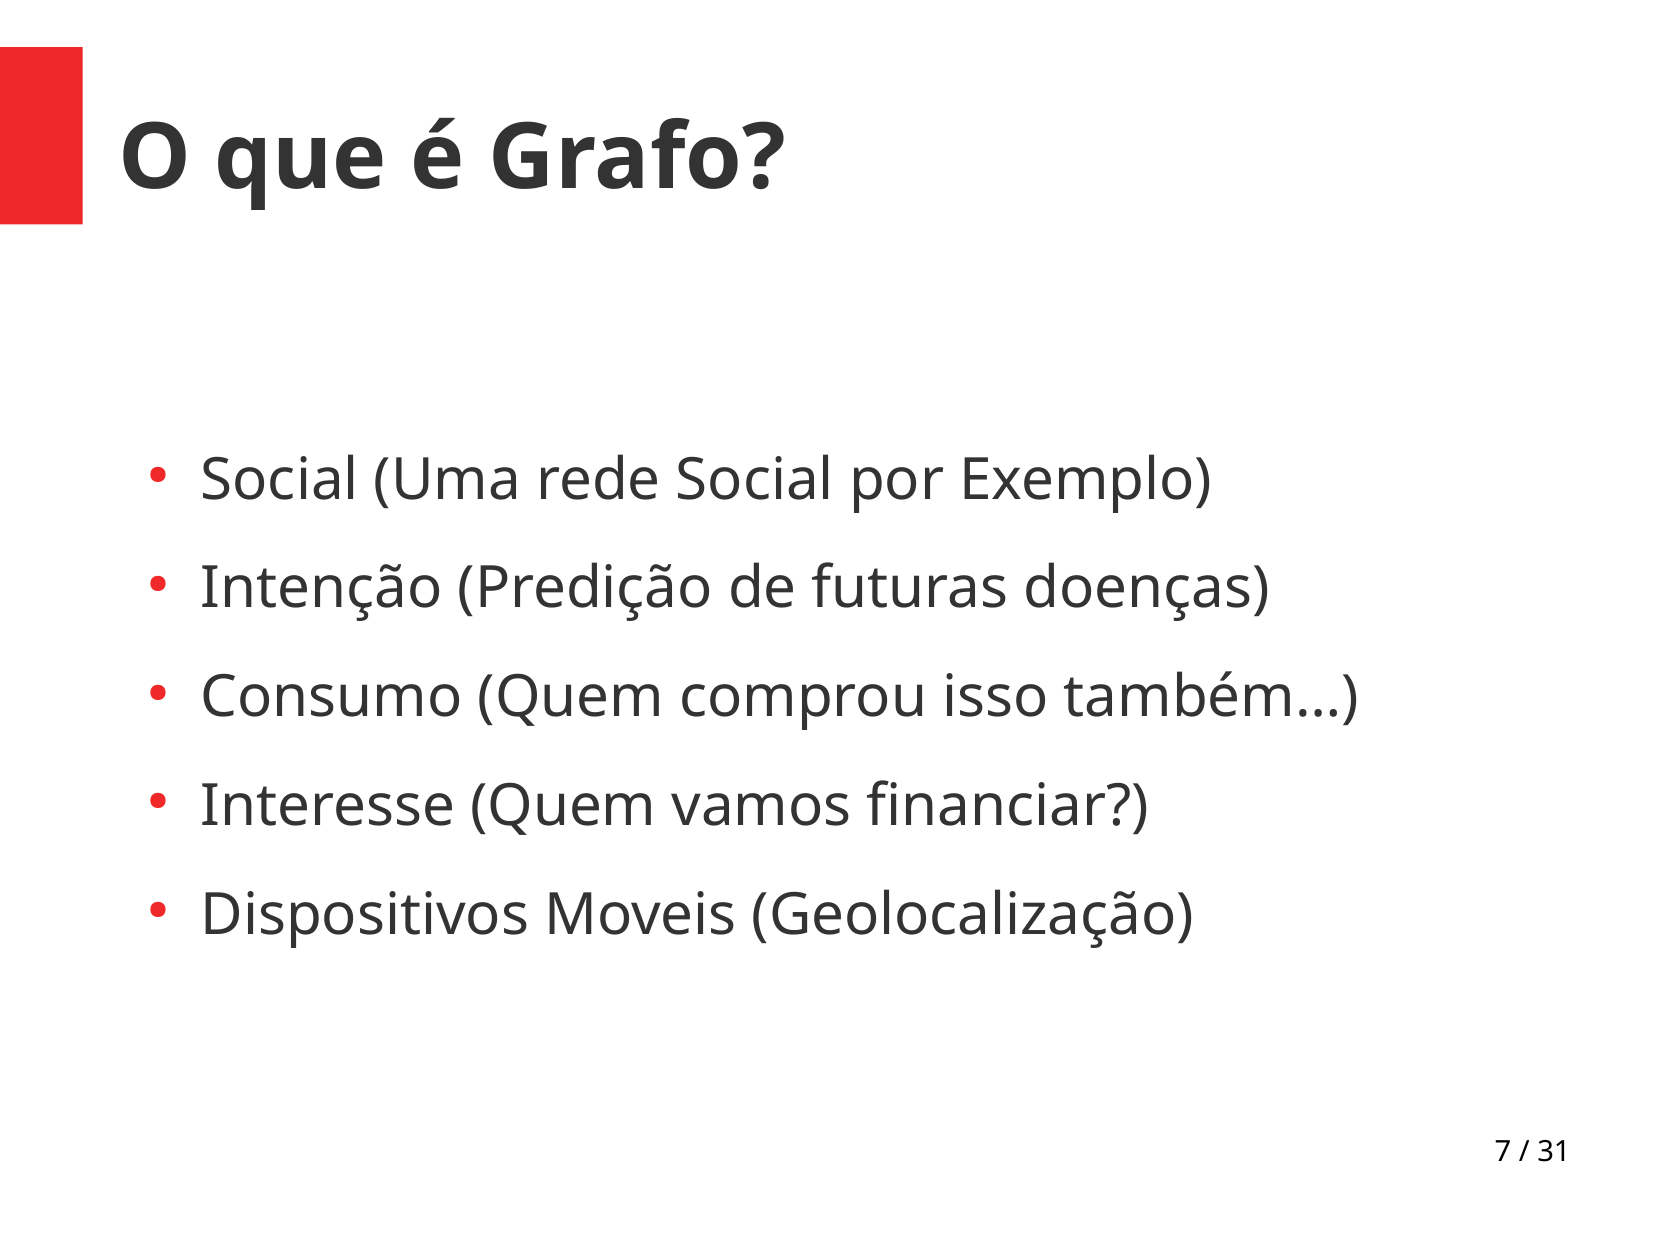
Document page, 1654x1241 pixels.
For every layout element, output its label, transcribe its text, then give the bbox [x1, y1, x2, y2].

list Social (Uma rede Social por Exemplo) Intenção (Predição de futuras doenças) Consumo (Quem comprou isso também…) Interesse (Quem vamos financiar?) Dispositivos Moveis (Geolocalização) [129, 437, 1548, 945]
title O que é Grafo? [118, 49, 1571, 257]
